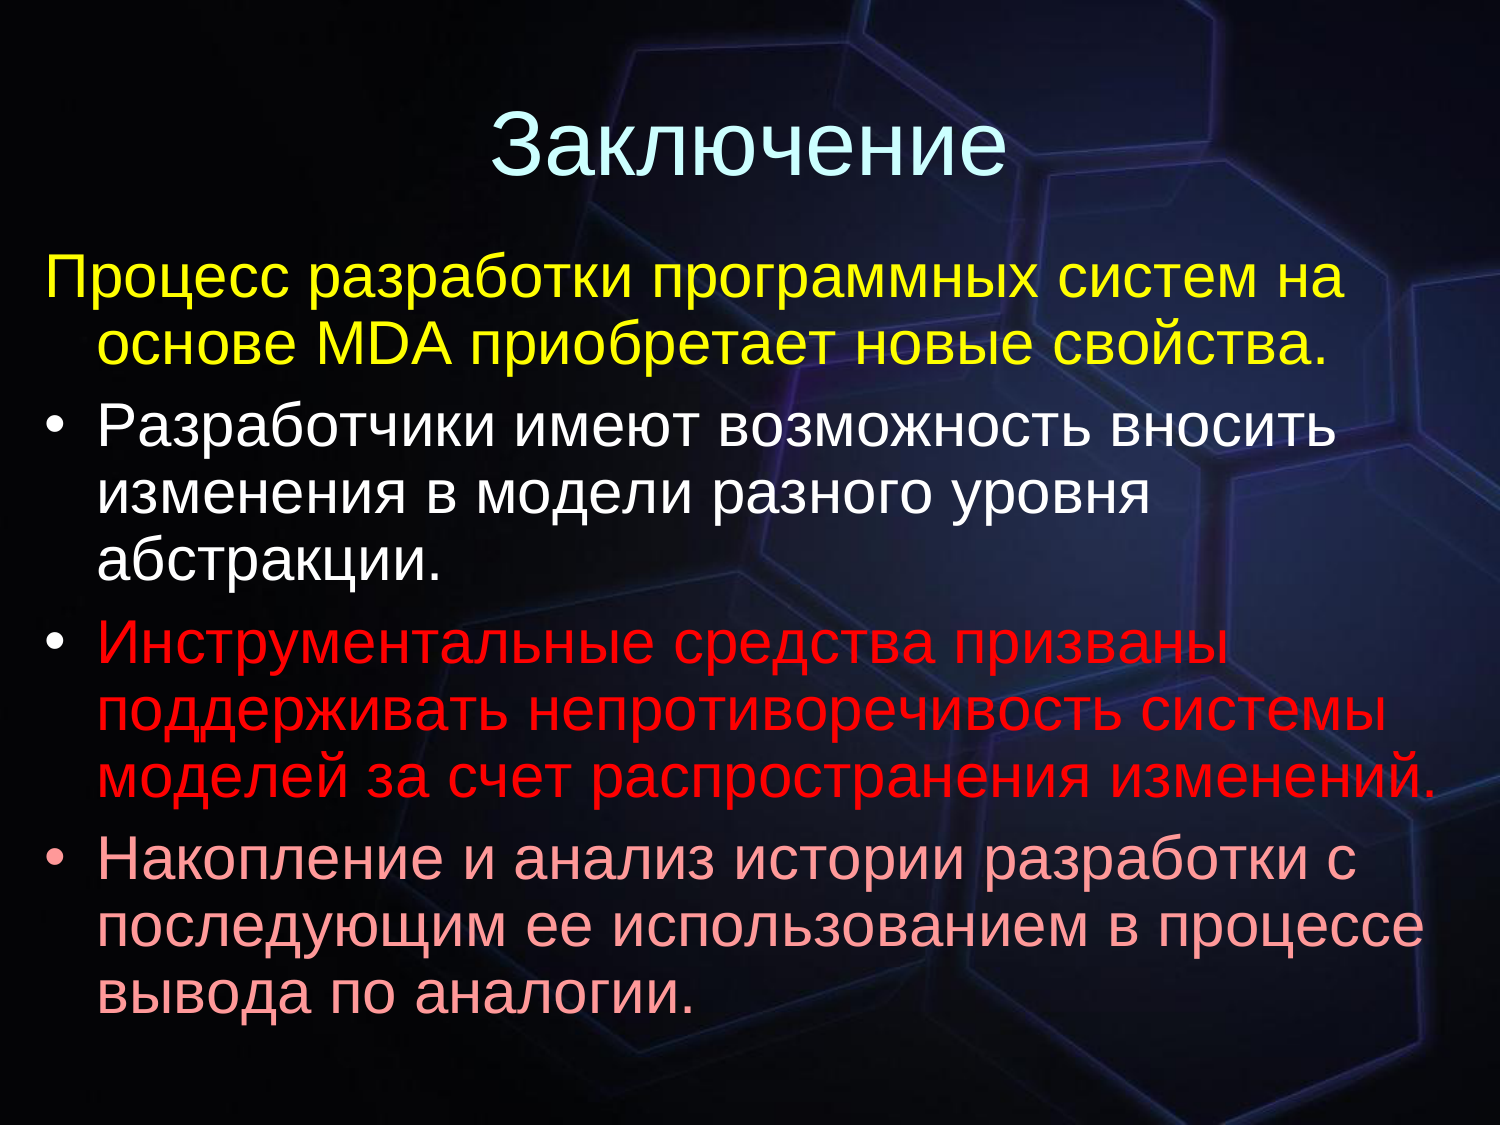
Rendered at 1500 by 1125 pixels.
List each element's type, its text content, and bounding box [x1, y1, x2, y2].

picture [0, 0, 1500, 1125]
title Заключение [75, 45, 1426, 233]
list Процесс разработки программных систем на основе MDA приобретает новые свойства. Разработчики имеют возможность вносить изменения в модели разного уровня абстракции. Инструментальные средства призваны поддерживать непротиворечивость системы моделей за счет распространения изменений. Накопление и анализ истории разработки с последующим ее использованием в процессе вывода по аналогии. [29, 236, 1469, 1098]
